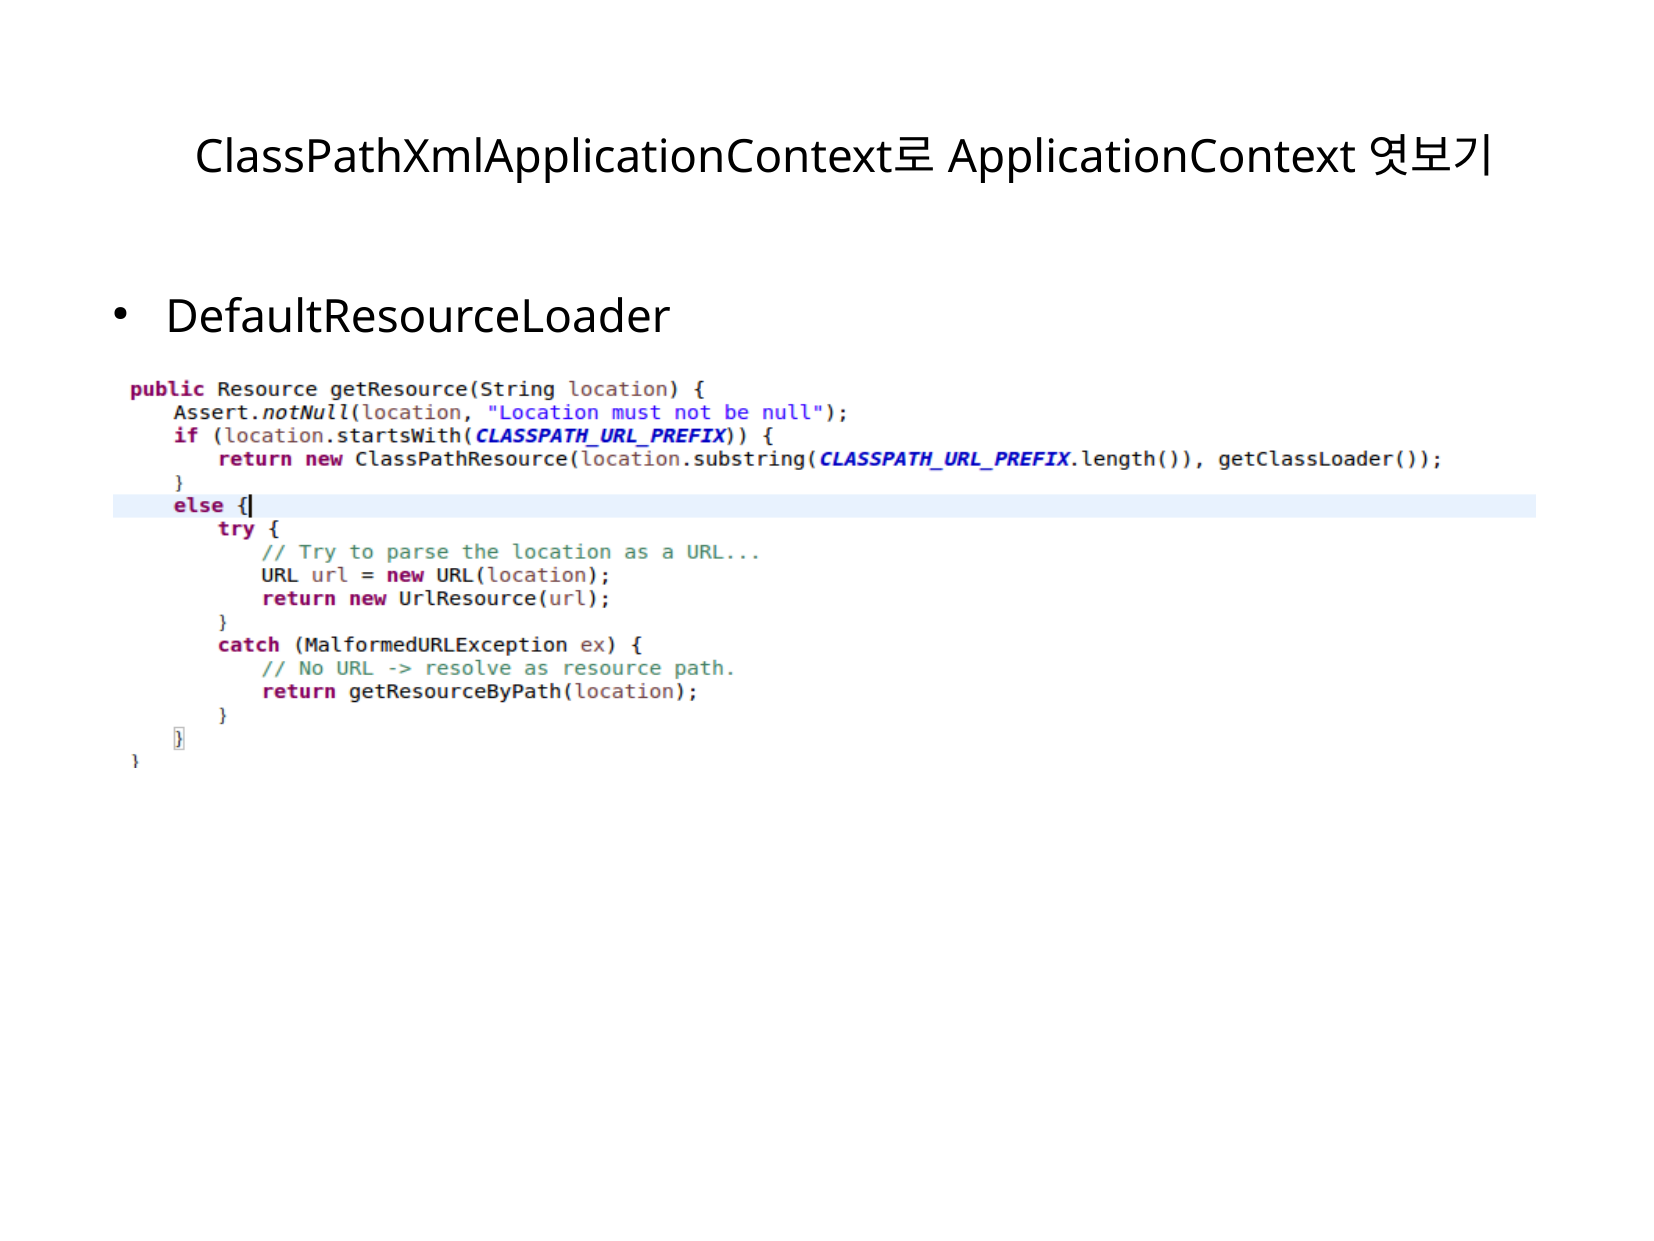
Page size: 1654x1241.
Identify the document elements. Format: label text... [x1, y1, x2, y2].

picture [113, 366, 1536, 768]
list DefaultResourceLoader [94, 283, 1583, 1003]
title ClassPathXmlApplicationContext로 ApplicationContext 엿보기 [82, 49, 1571, 257]
